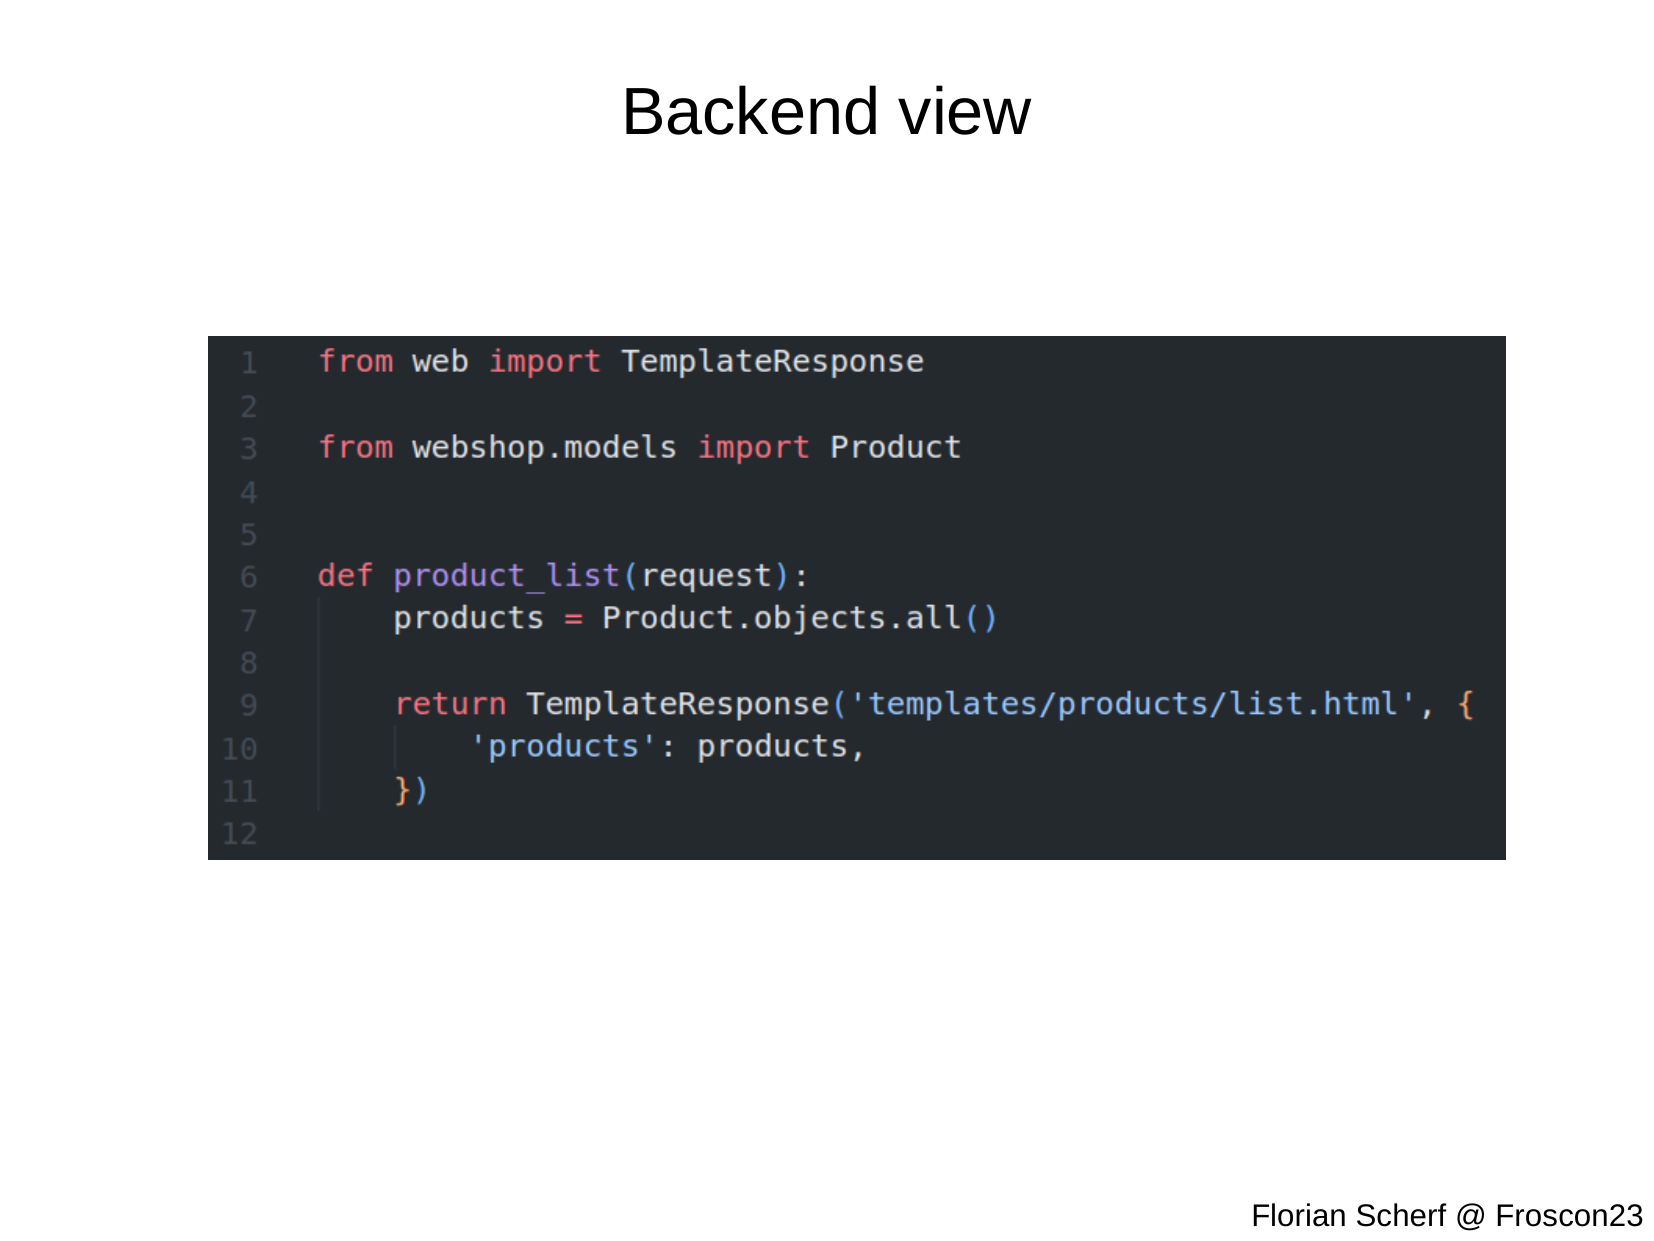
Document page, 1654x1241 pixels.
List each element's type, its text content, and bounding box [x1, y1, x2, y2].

picture [208, 336, 1506, 860]
title Backend view [82, 8, 1571, 216]
list Florian Scherf @ Froscon23 [1180, 1198, 1654, 1241]
